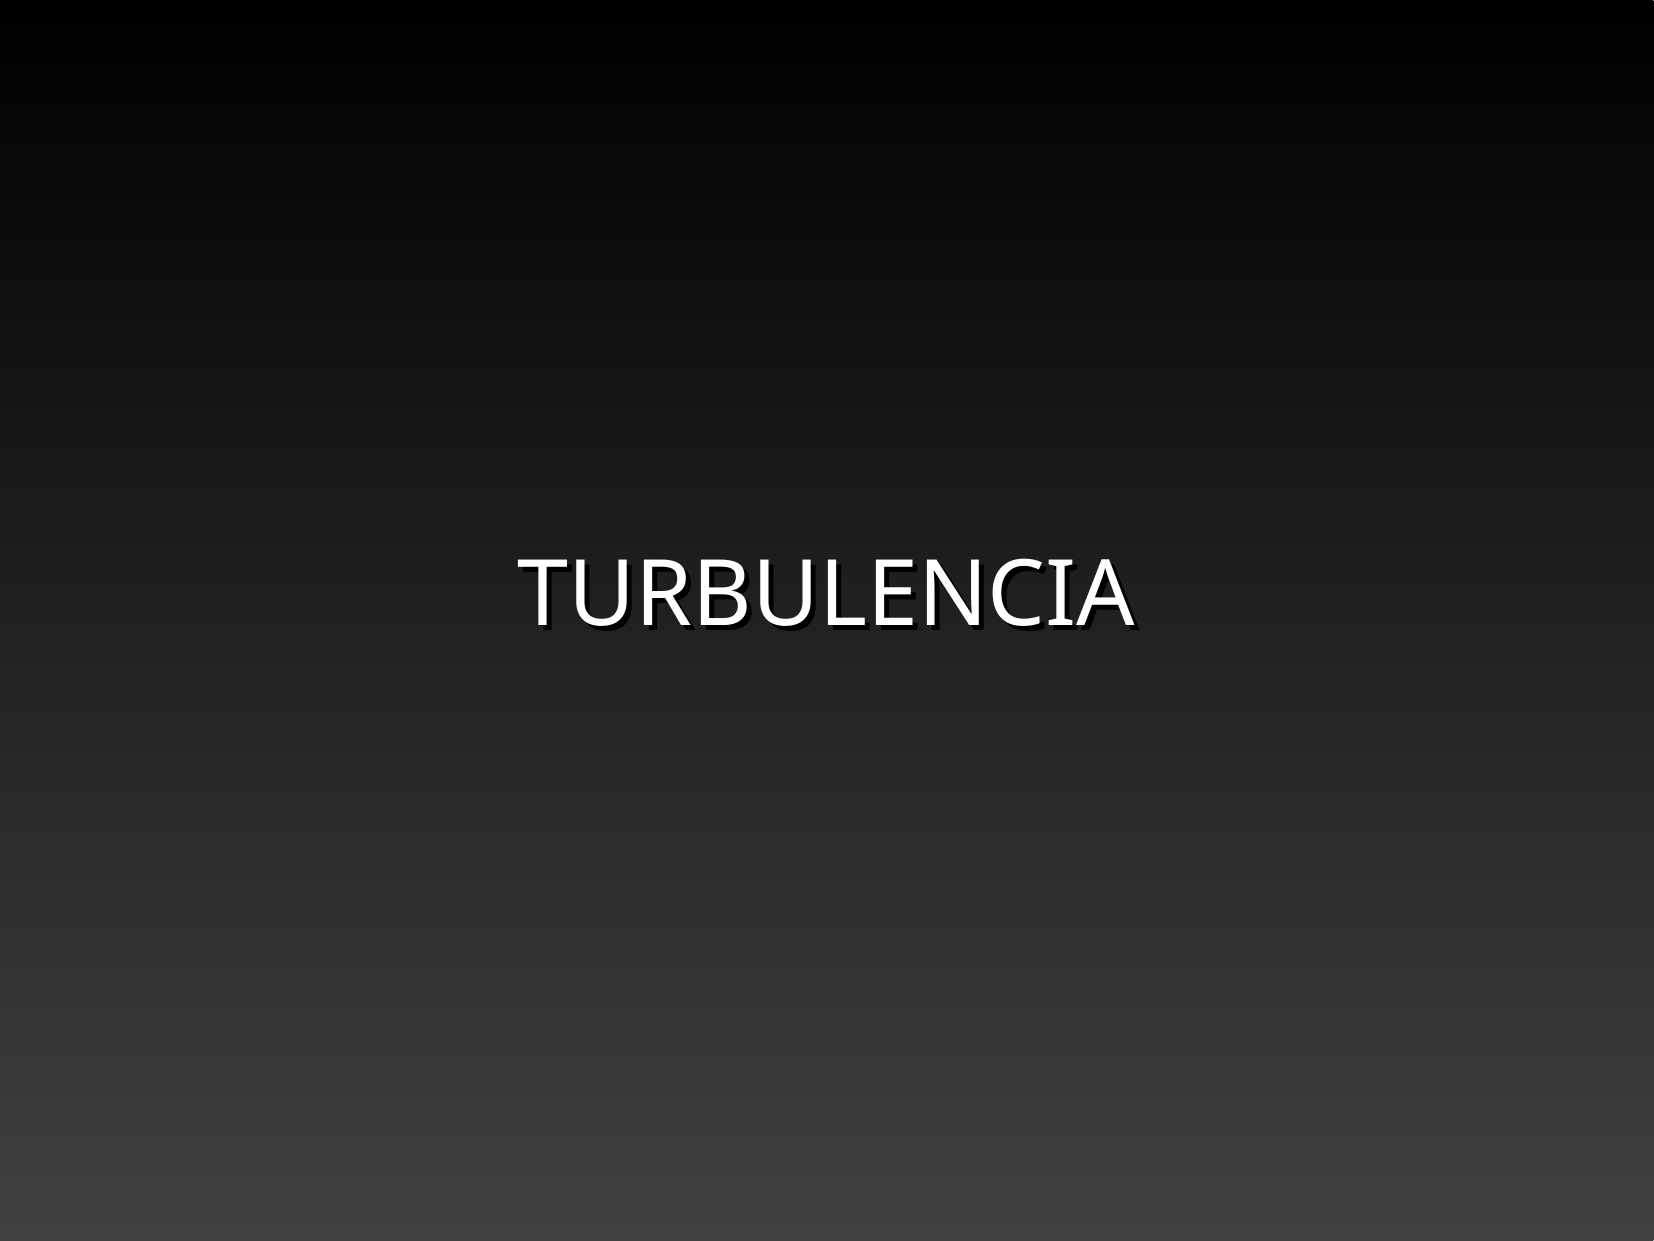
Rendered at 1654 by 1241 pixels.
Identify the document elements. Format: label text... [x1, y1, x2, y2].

title TURBULENCIA [82, 493, 1571, 687]
